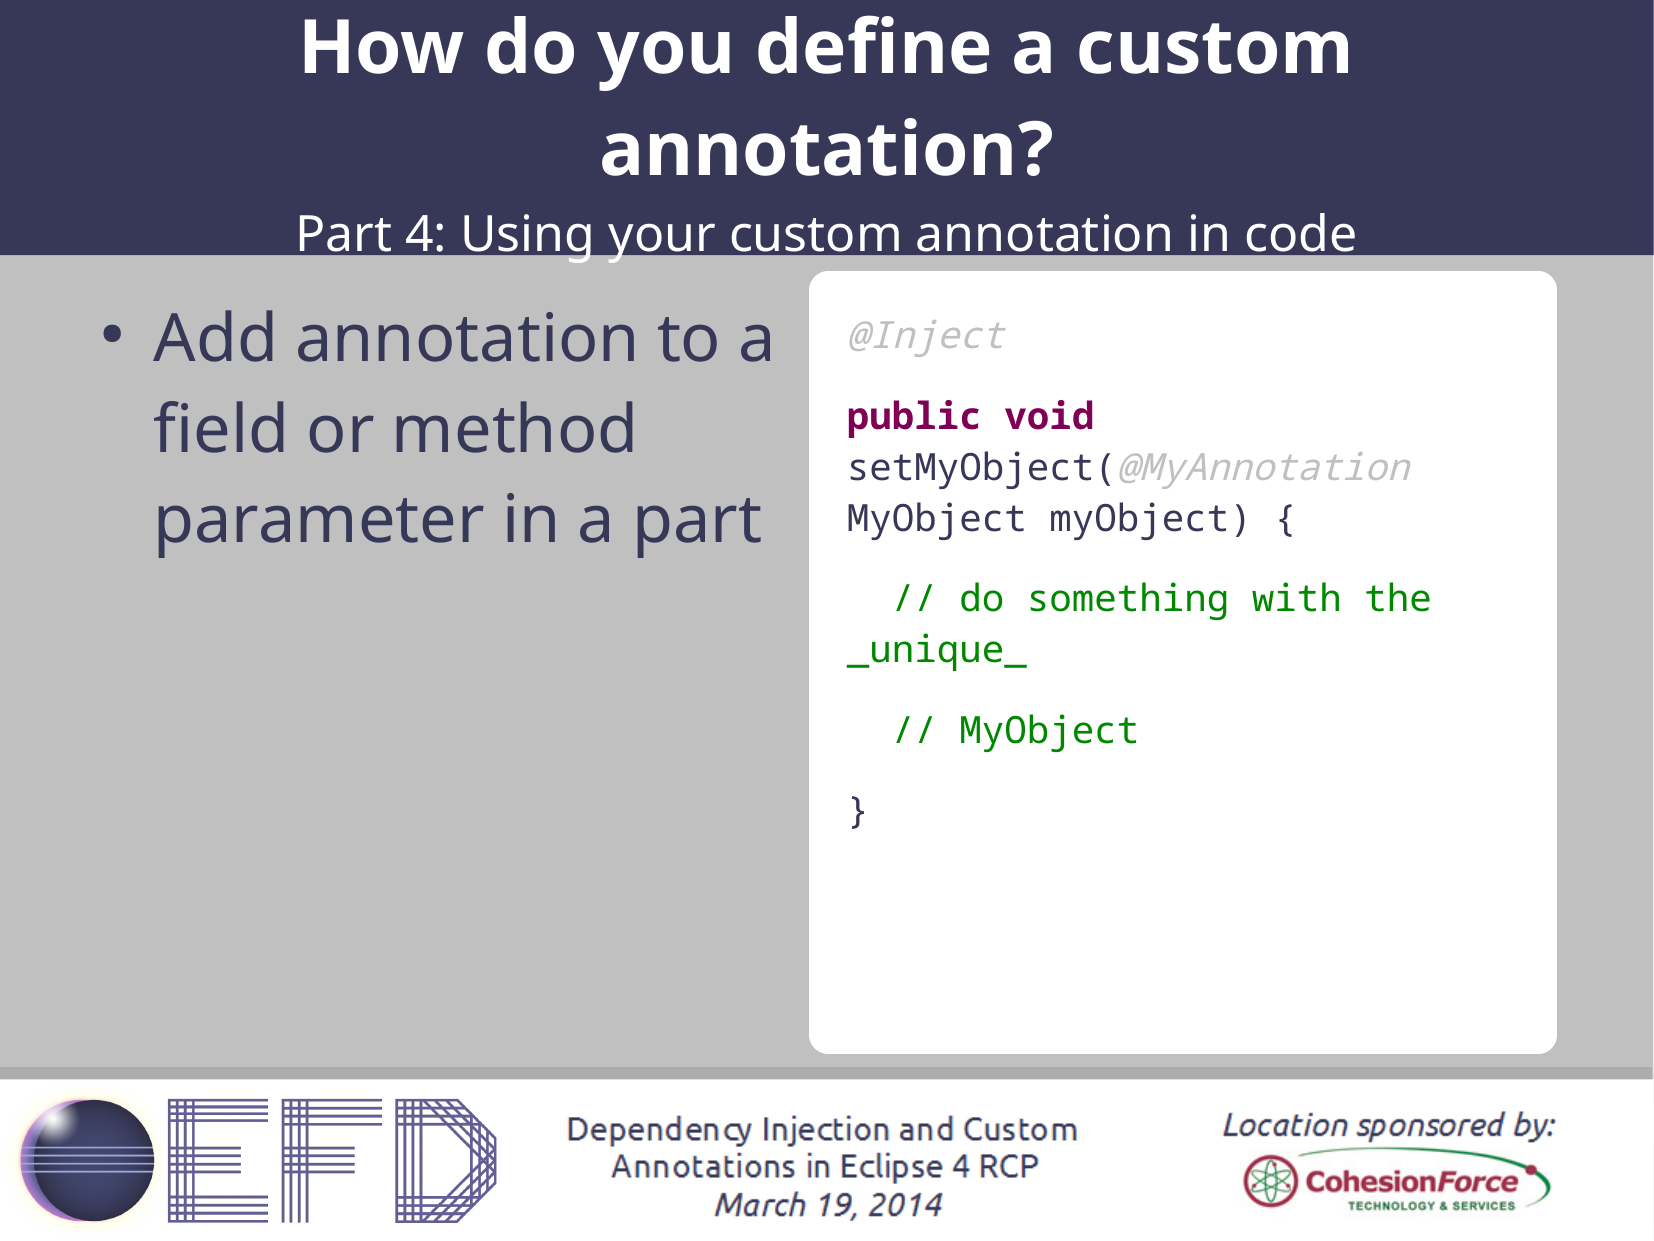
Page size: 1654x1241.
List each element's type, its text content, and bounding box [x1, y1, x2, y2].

picture [0, 1079, 497, 1241]
title How do you define a custom annotation? Part 4: Using your custom annotation in code [82, 25, 1571, 233]
list @Inject public void setMyObject(@MyAnnotation MyObject myObject) { // do something with the _unique_ // MyObject } [828, 290, 1539, 1036]
picture [1110, 1104, 1654, 1241]
picture [549, 1082, 1105, 1241]
list Add annotation to a field or method parameter in a part [82, 290, 793, 1109]
